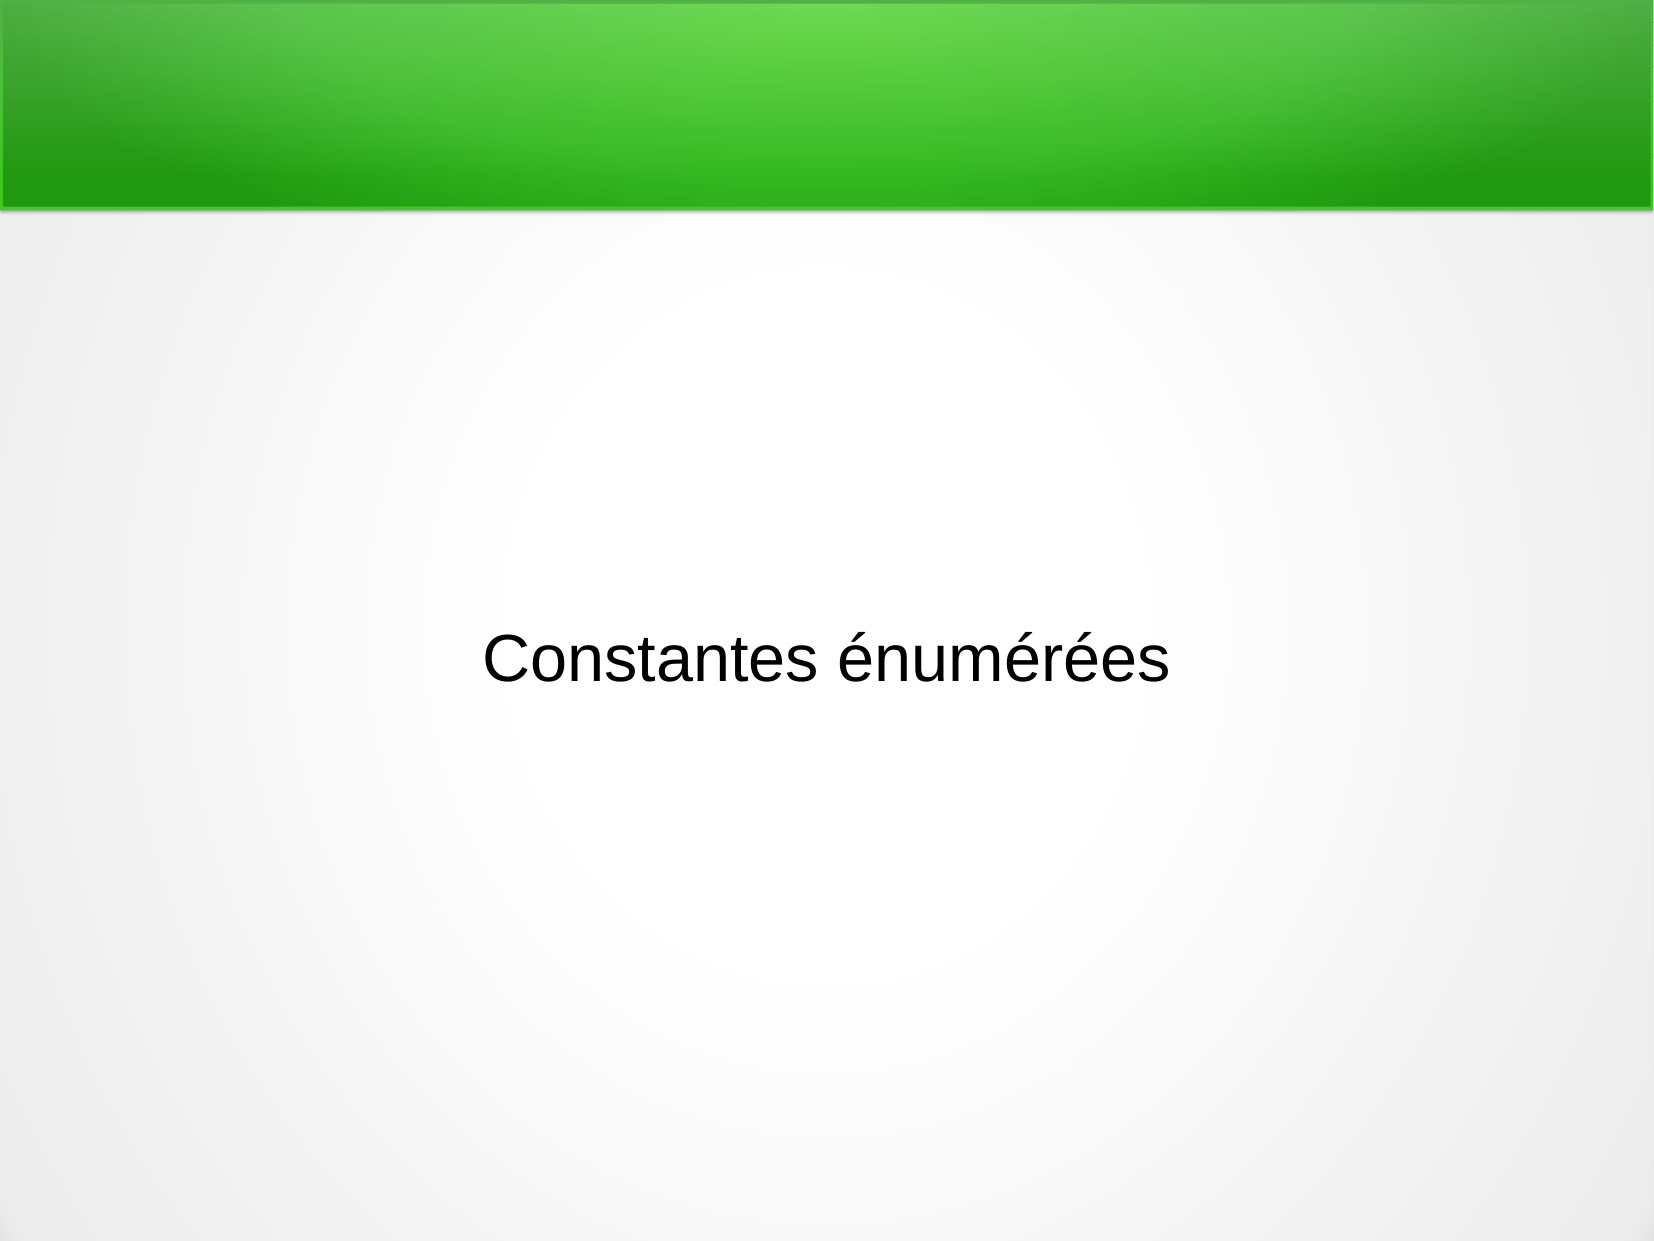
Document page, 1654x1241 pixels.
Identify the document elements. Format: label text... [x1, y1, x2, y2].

subtitle Constantes énumérées [82, 299, 1571, 1019]
